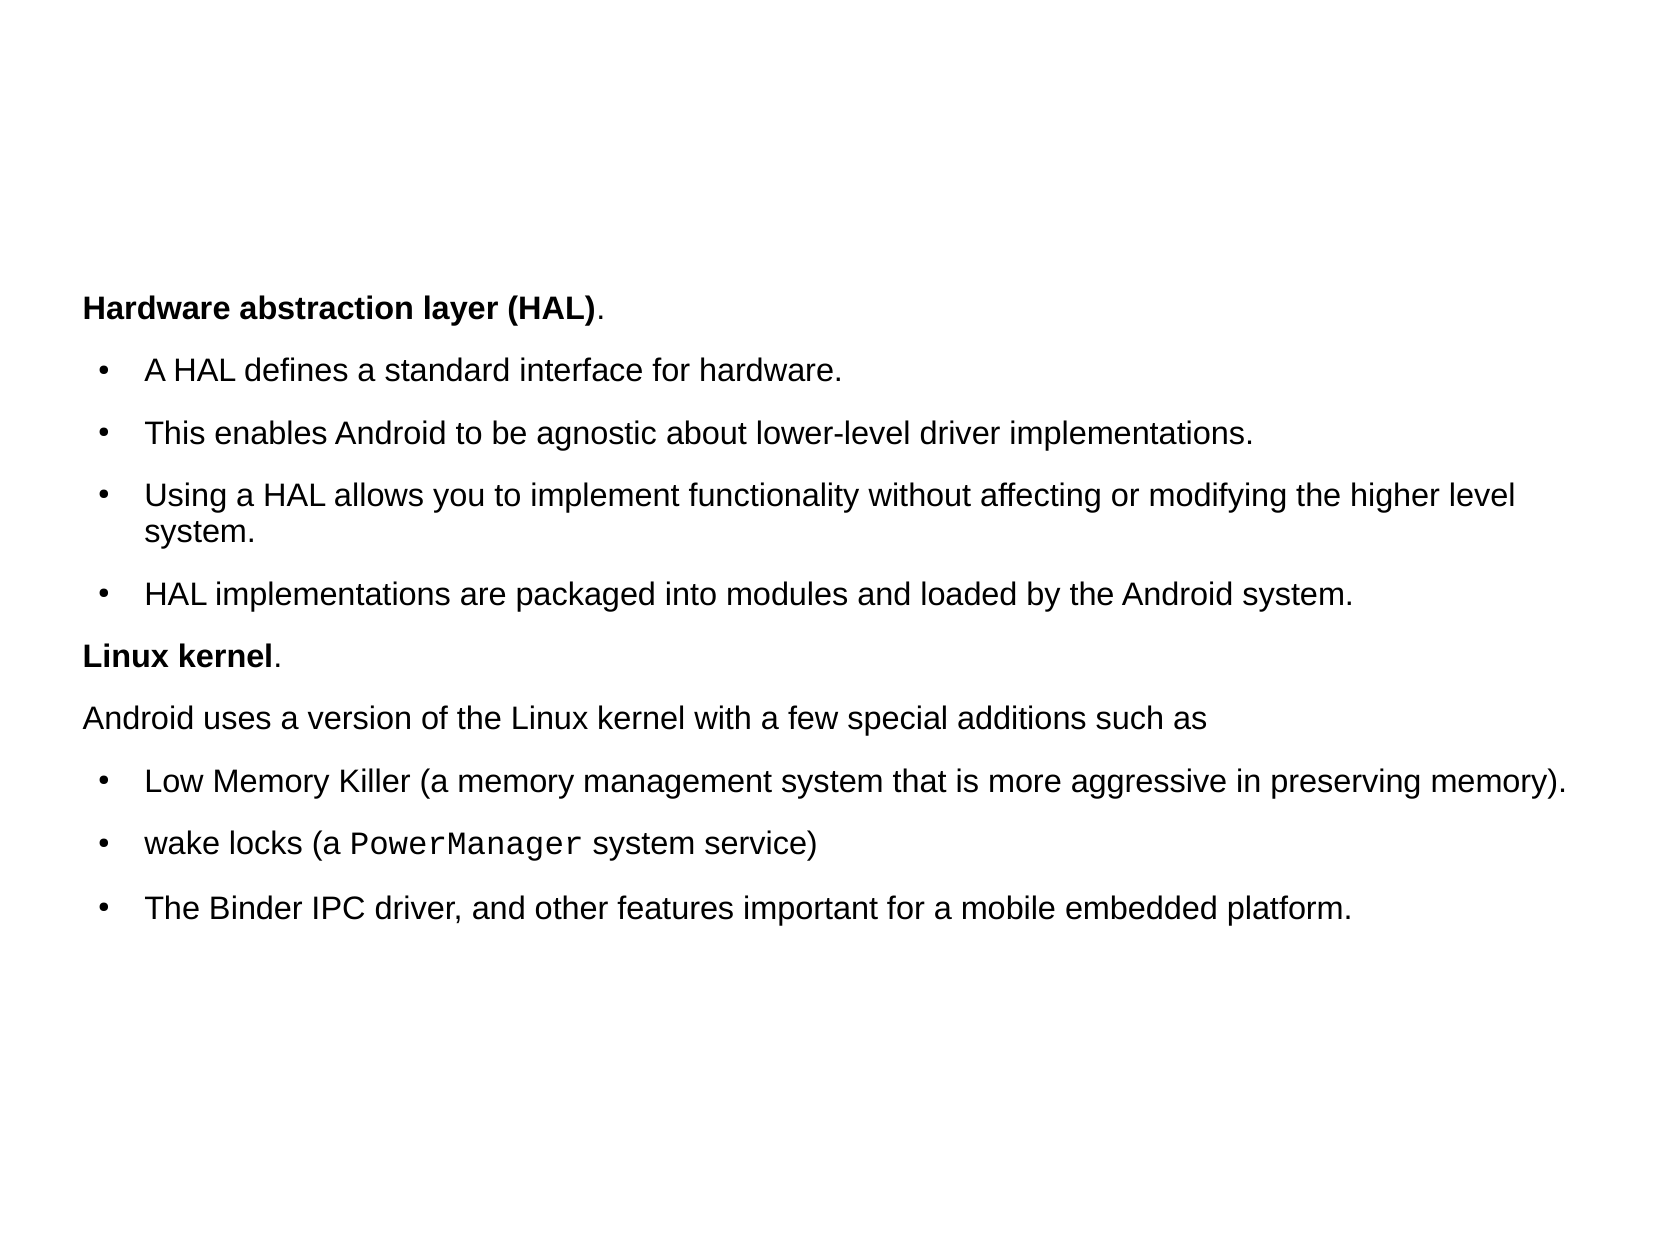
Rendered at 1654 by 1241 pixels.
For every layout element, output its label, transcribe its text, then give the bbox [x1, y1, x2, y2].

list Hardware abstraction layer (HAL). A HAL defines a standard interface for hardware. This enables Android to be agnostic about lower-level driver implementations. Using a HAL allows you to implement functionality without affecting or modifying the higher level system. HAL implementations are packaged into modules and loaded by the Android system. Linux kernel. Android uses a version of the Linux kernel with a few special additions such as Low Memory Killer (a memory management system that is more aggressive in preserving memory). wake locks (a PowerManager system service) The Binder IPC driver, and other features important for a mobile embedded platform. [82, 290, 1571, 1010]
